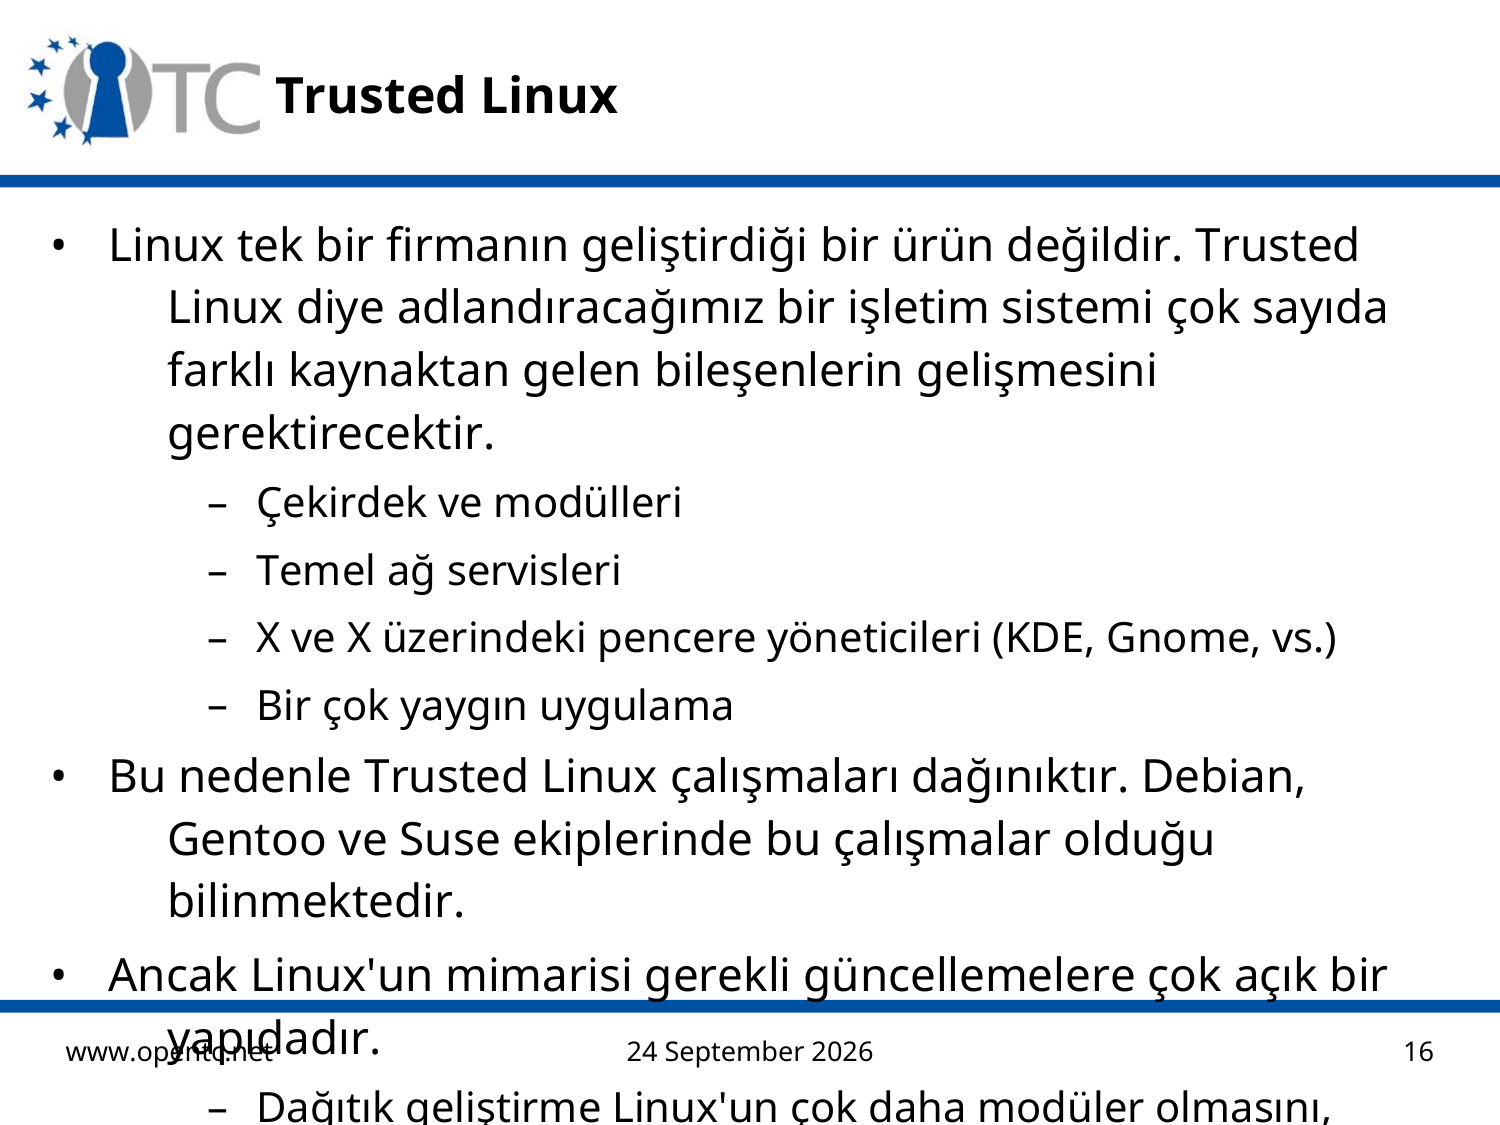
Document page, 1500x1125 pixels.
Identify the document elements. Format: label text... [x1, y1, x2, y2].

list Linux tek bir firmanın geliştirdiği bir ürün değildir. Trusted Linux diye adlandıracağımız bir işletim sistemi çok sayıda farklı kaynaktan gelen bileşenlerin gelişmesini gerektirecektir. Çekirdek ve modülleri Temel ağ servisleri X ve X üzerindeki pencere yöneticileri (KDE, Gnome, vs.) Bir çok yaygın uygulama Bu nedenle Trusted Linux çalışmaları dağınıktır. Debian, Gentoo ve Suse ekiplerinde bu çalışmalar olduğu bilinmektedir. Ancak Linux'un mimarisi gerekli güncellemelere çok açık bir yapıdadır. Dağıtık geliştirme Linux'un çok daha modüler olmasını, gerekli soyutlamaların zaten hazır gelmesini sağlamıştır. [50, 212, 1450, 999]
title Trusted Linux [275, 7, 1450, 181]
picture [24, 30, 263, 150]
